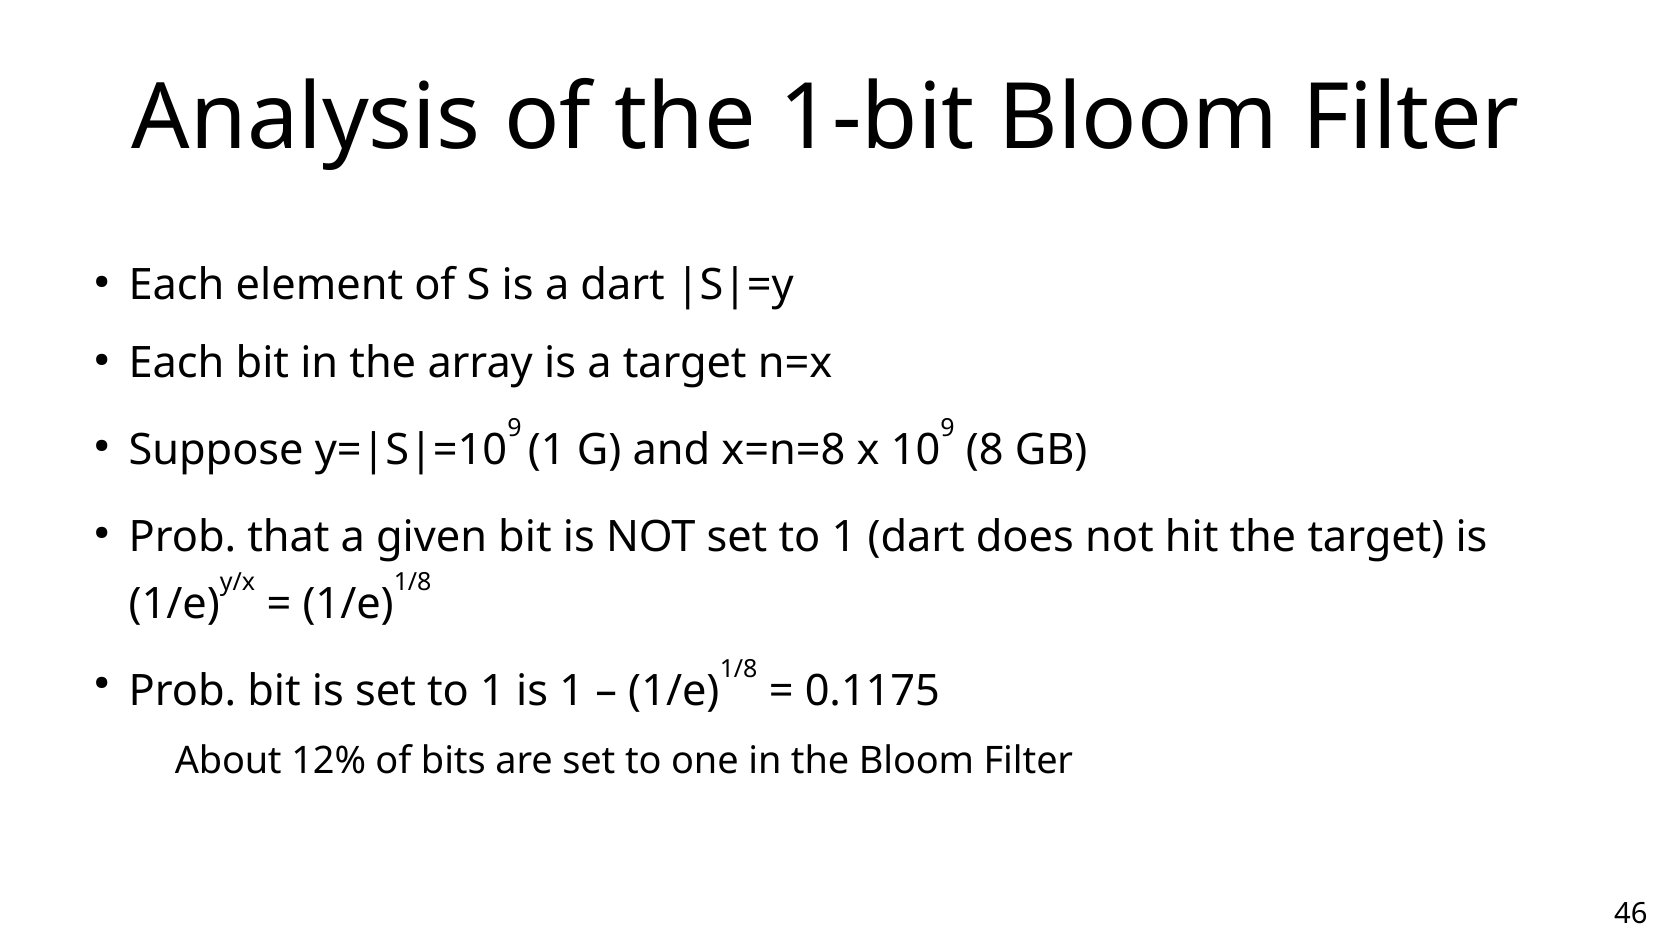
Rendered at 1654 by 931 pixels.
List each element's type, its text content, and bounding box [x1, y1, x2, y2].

list Each element of S is a dart |S|=y Each bit in the array is a target n=x Suppose y=|S|=109 (1 G) and x=n=8 x 109 (8 GB) Prob. that a given bit is NOT set to 1 (dart does not hit the target) is (1/e)y/x = (1/e)1/8 Prob. bit is set to 1 is 1 – (1/e)1/8 = 0.1175 About 12% of bits are set to one in the Bloom Filter [82, 253, 1571, 793]
title Analysis of the 1-bit Bloom Filter [82, 1, 1571, 226]
